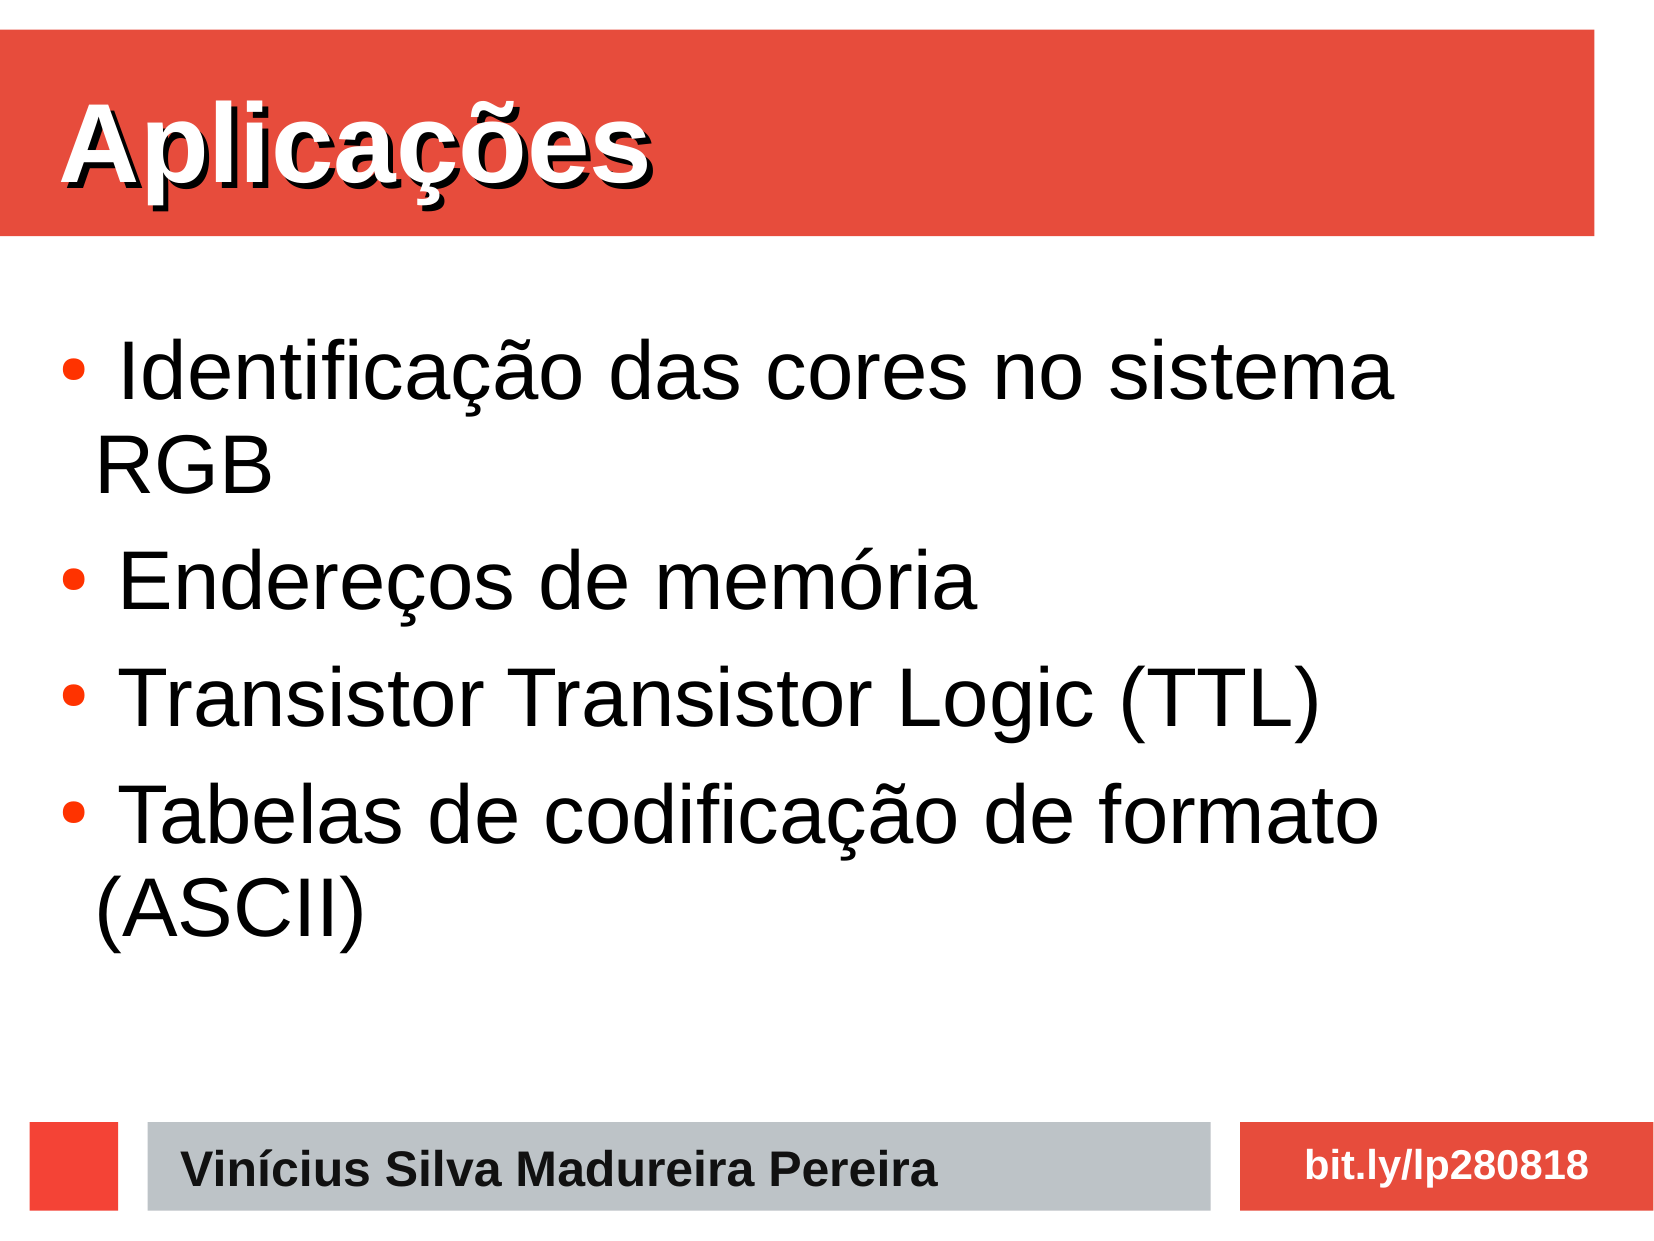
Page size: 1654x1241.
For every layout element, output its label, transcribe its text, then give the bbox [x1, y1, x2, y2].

list Identificação das cores no sistema RGB Endereços de memória Transistor Transistor Logic (TTL) Tabelas de codificação de formato (ASCII) [59, 324, 1565, 1093]
text_box bit.ly/lp280818 [1228, 1134, 1654, 1205]
title Aplicações [59, 59, 1595, 207]
text_box Vinícius Silva Madureira Pereira [165, 1133, 1170, 1205]
